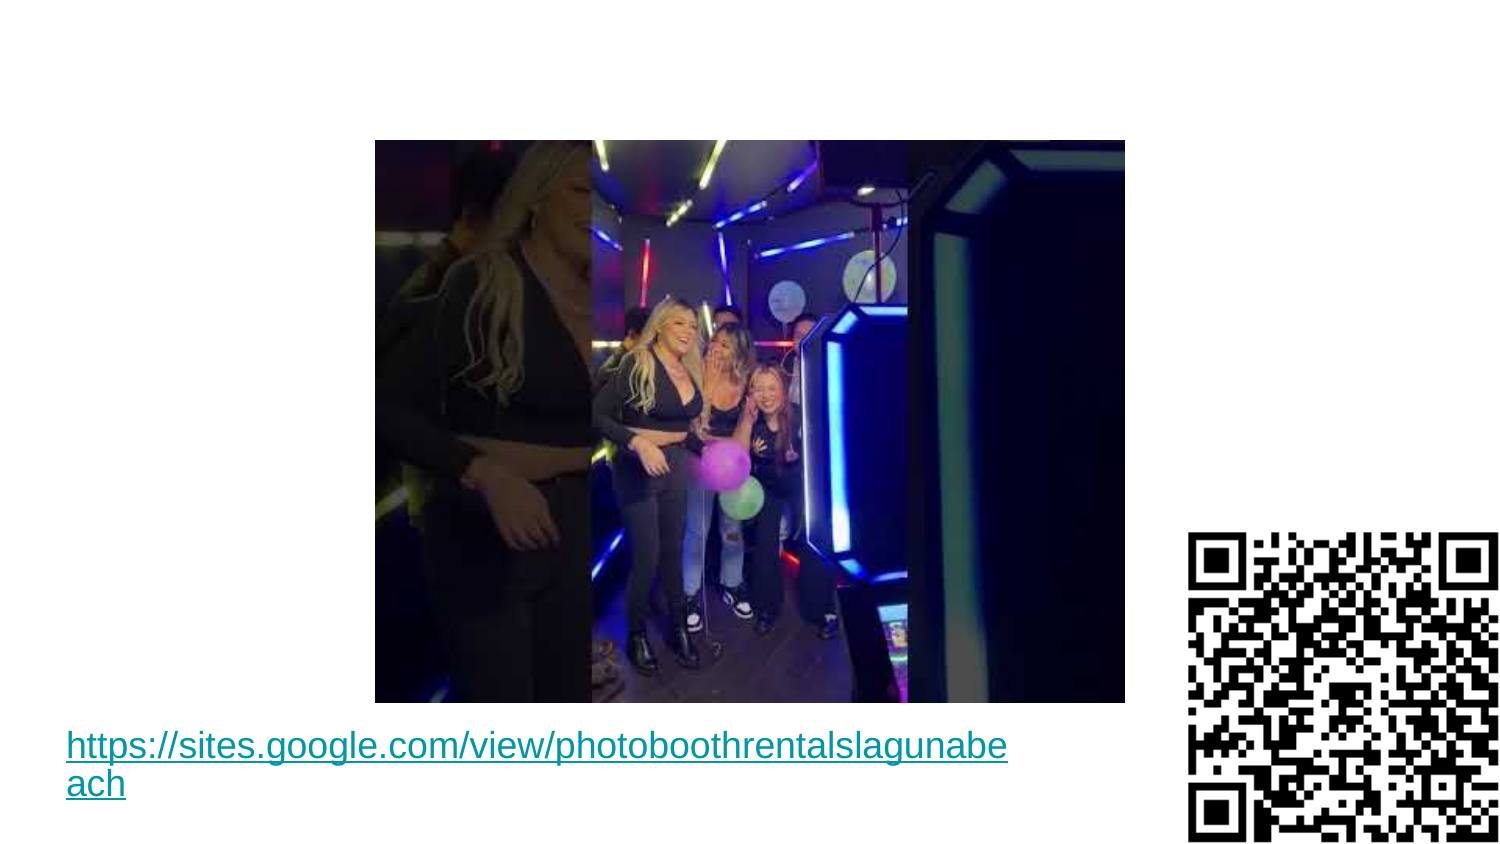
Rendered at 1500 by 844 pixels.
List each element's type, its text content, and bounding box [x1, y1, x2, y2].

picture [1187, 531, 1500, 844]
list https://sites.google.com/view/photoboothrentalslagunabeach [51, 694, 1036, 794]
picture [375, 140, 1125, 704]
